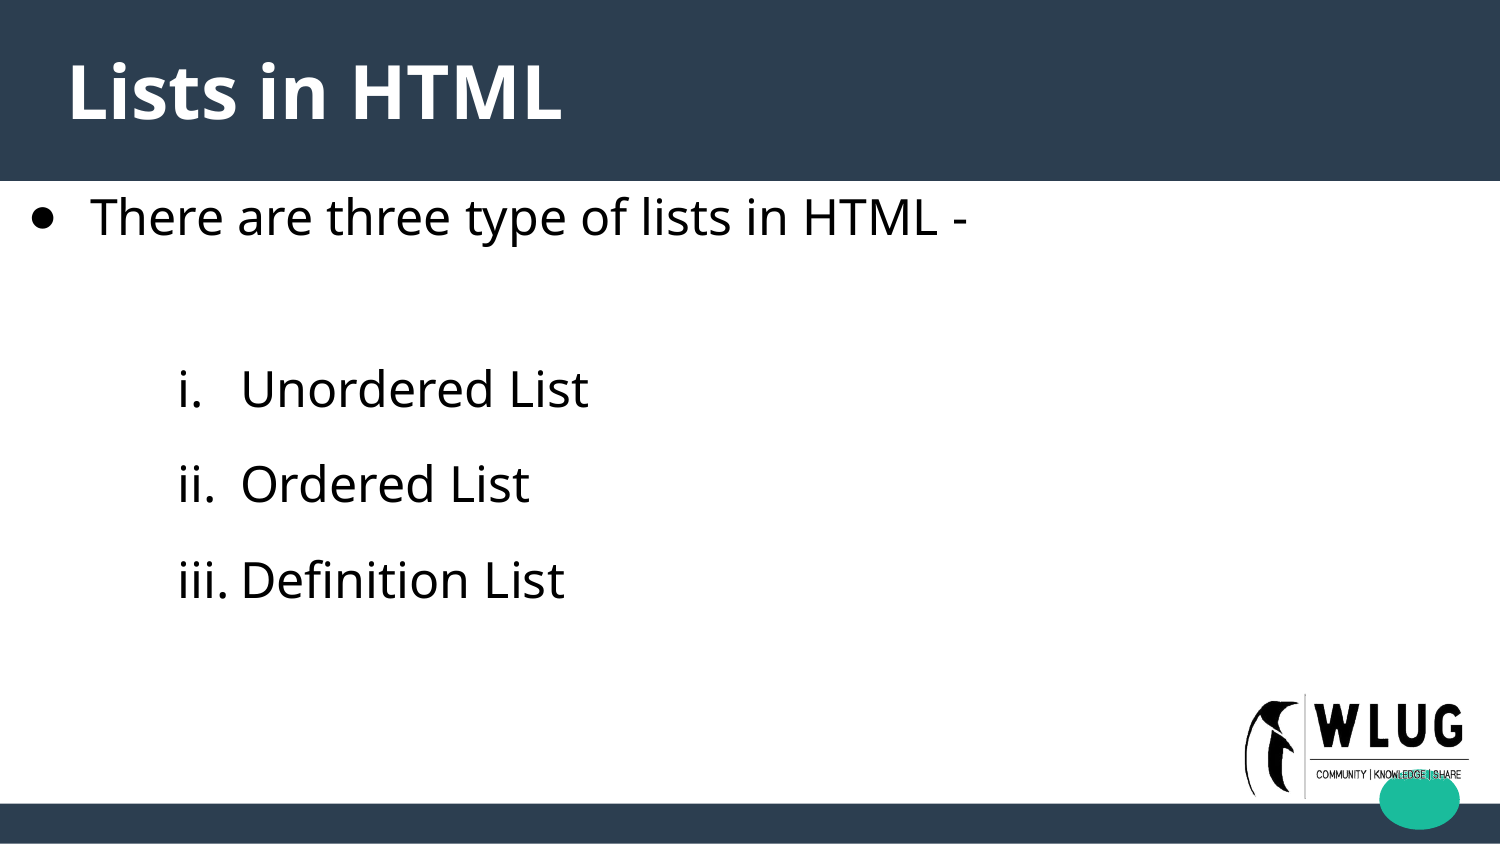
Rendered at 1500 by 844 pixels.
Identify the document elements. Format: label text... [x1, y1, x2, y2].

title Lists in HTML [51, 29, 1449, 130]
list There are three type of lists in HTML - Unordered List Ordered List Definition List [0, 170, 1500, 844]
picture [1229, 686, 1477, 804]
